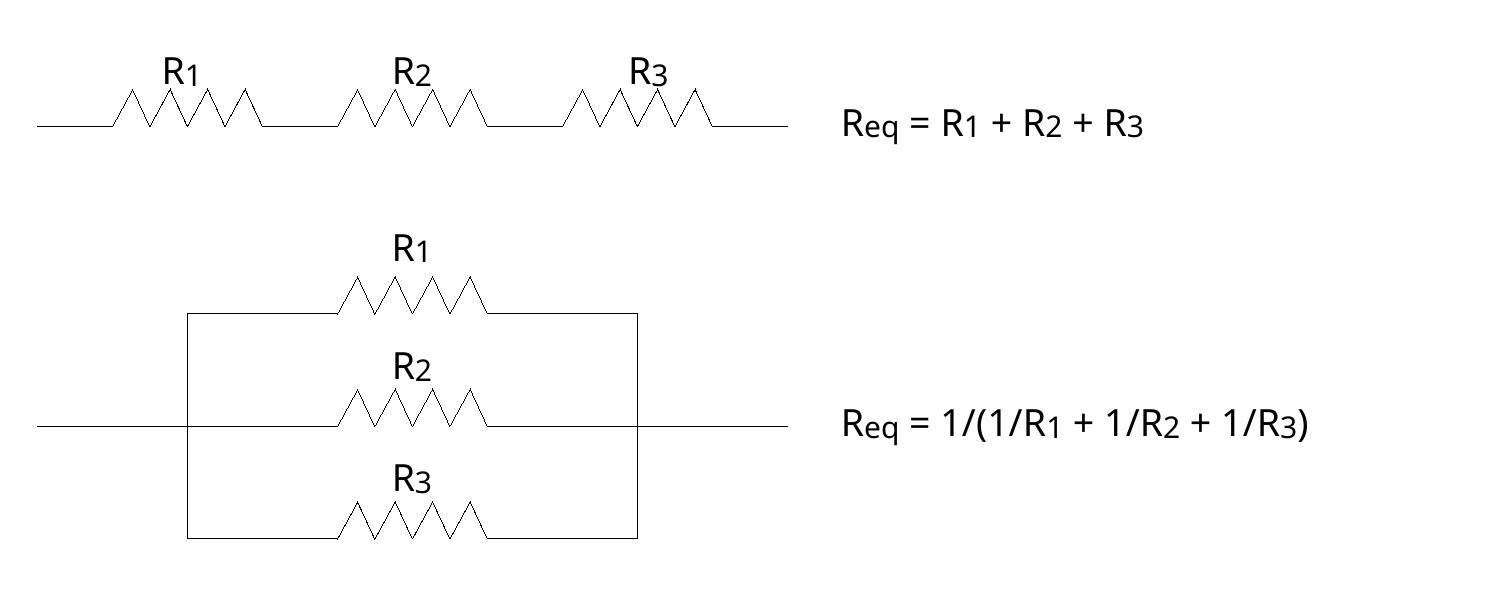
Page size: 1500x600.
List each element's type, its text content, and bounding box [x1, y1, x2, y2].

text_box R3 [377, 444, 458, 600]
text_box Req = 1/(1/R1 + 1/R2 + 1/R3) [826, 389, 1443, 474]
text_box R1 [376, 214, 458, 375]
text_box R1 [146, 37, 228, 198]
text_box R2 [377, 37, 458, 198]
text_box Req = R1 + R2 + R3 [826, 89, 1246, 174]
text_box R2 [377, 332, 458, 444]
text_box R3 [613, 37, 695, 198]
